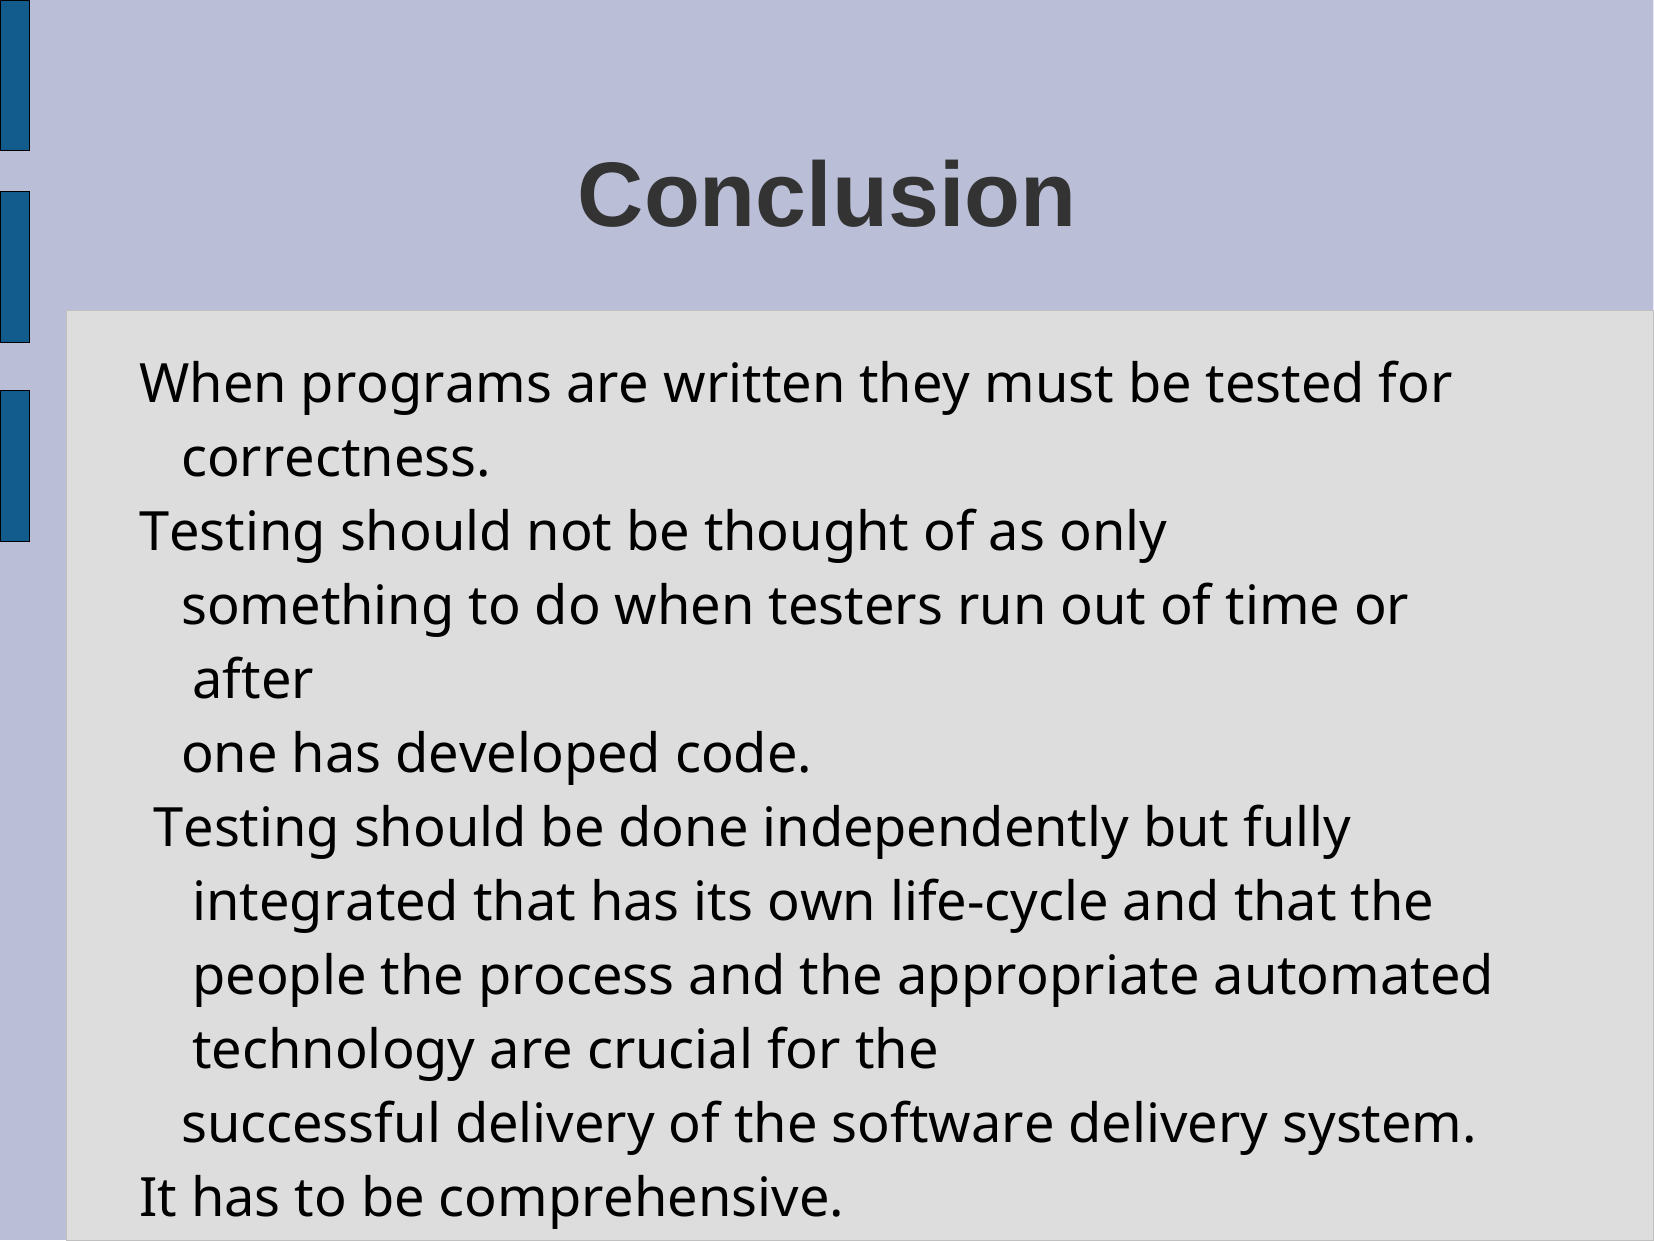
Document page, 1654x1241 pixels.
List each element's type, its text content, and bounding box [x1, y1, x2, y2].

title Conclusion [121, 91, 1534, 299]
list When programs are written they must be tested for correctness. Testing should not be thought of as only something to do when testers run out of time or after one has developed code. Testing should be done independently but fully integrated that has its own life-cycle and that the people the process and the appropriate automated technology are crucial for the successful delivery of the software delivery system. It has to be comprehensive. Also who does the testing and the requisite commitment to testing is perhaps as important as the actual testing itself. There are many ways to test programs. [121, 344, 1534, 1138]
